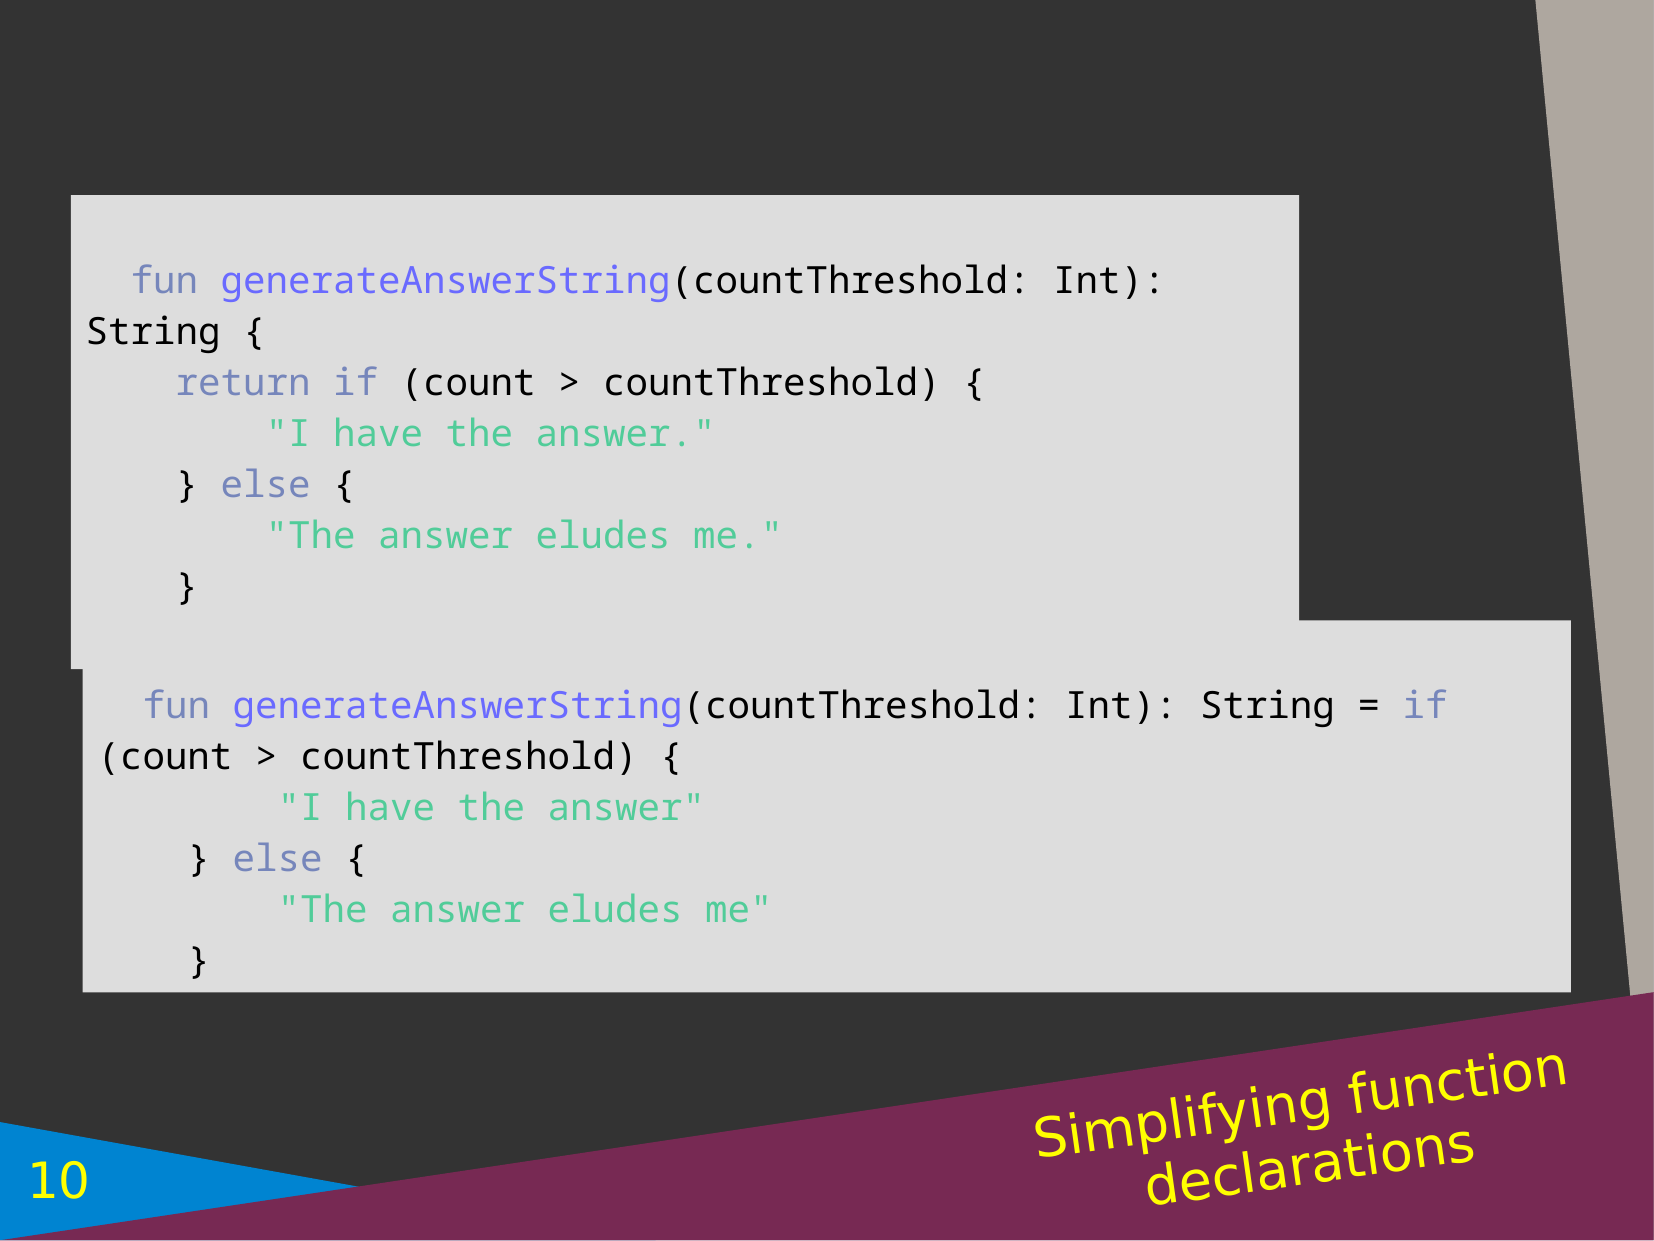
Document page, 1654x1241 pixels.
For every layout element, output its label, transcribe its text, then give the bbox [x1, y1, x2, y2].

text_box fun generateAnswerString(countThreshold: Int): String { return if (count > countThreshold) { "I have the answer." } else { "The answer eludes me." } } [70, 195, 1300, 548]
text_box fun generateAnswerString(countThreshold: Int): String = if (count > countThreshold) { "I have the answer" } else { "The answer eludes me" } [82, 620, 1571, 898]
title Simplifying function declarations [956, 995, 1654, 1241]
